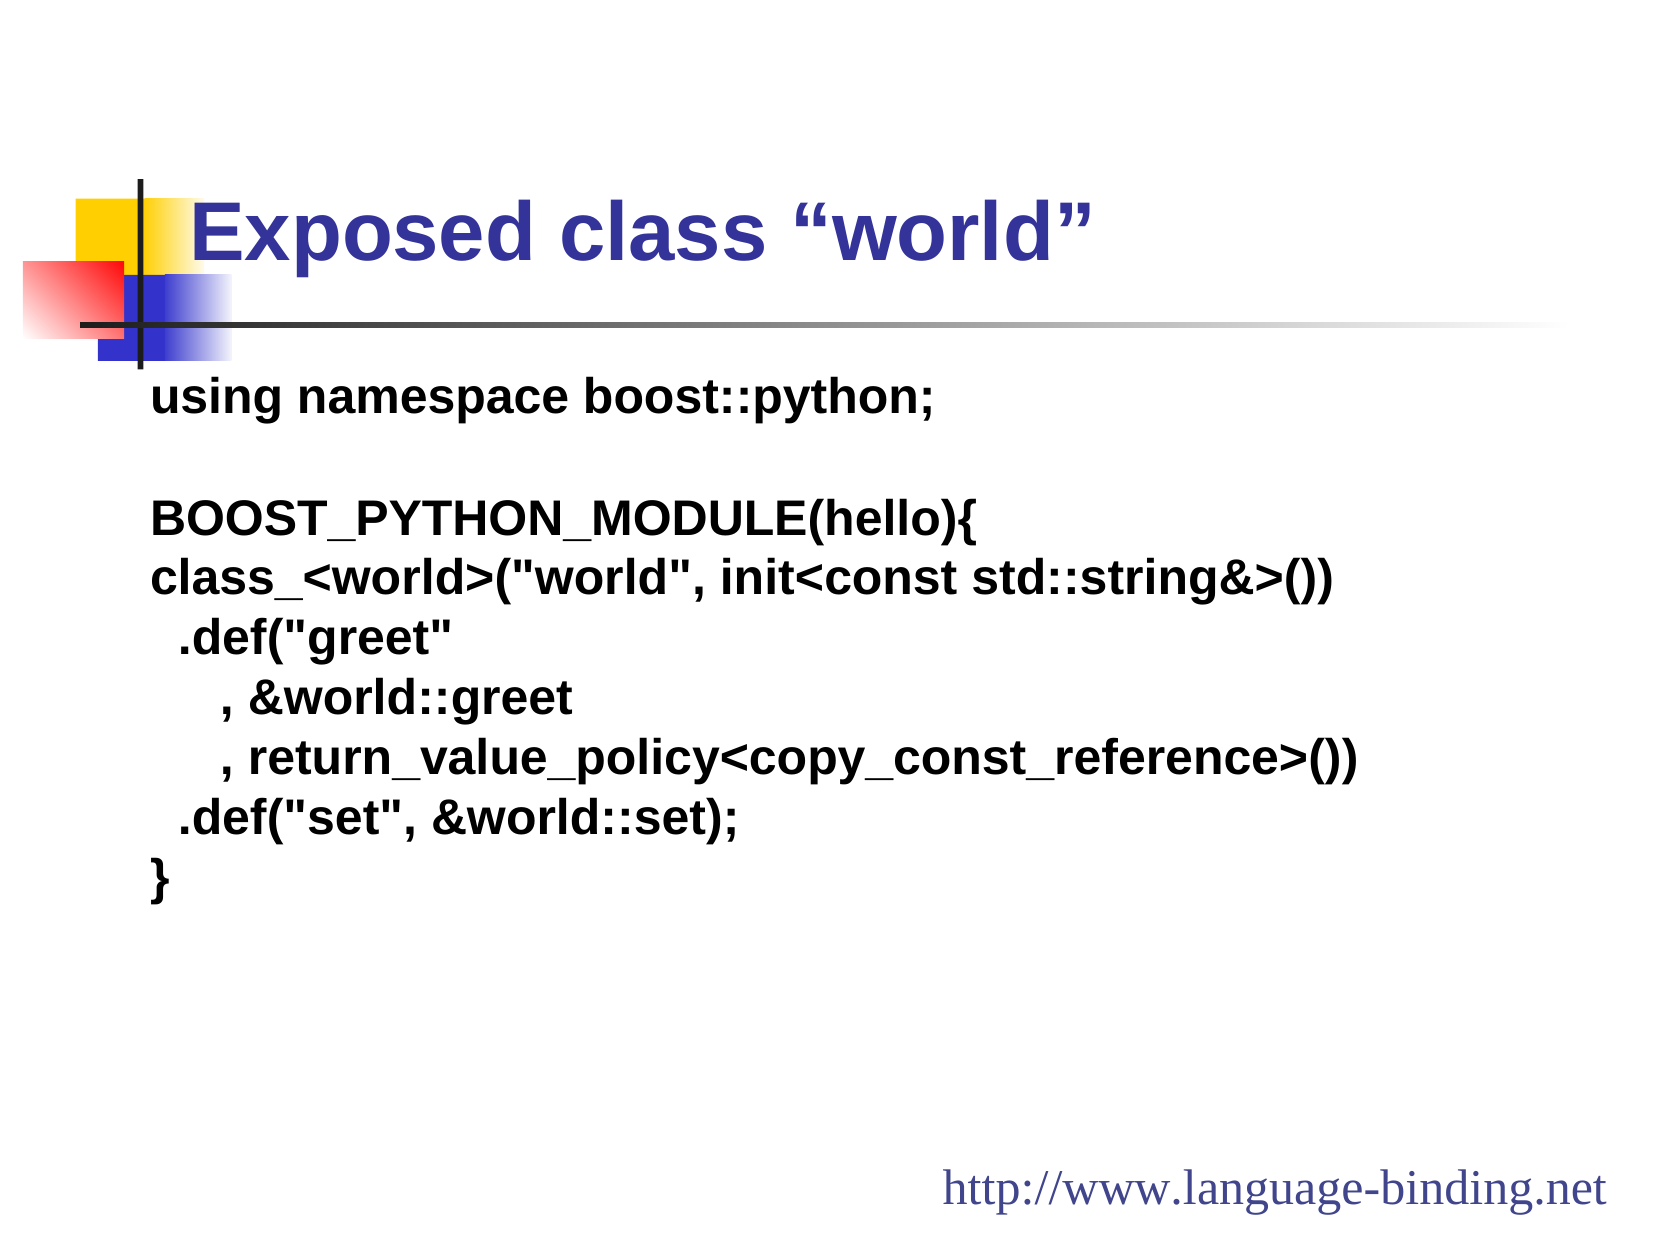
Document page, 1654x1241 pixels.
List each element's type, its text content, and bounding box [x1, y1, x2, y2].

title Exposed class “world” [189, 187, 1161, 281]
text_box using namespace boost::python; BOOST_PYTHON_MODULE(hello){ class_<world>("world", init<const std::string&>()) .def("greet" , &world::greet , return_value_policy<copy_const_reference>()) .def("set", &world::set); } [150, 373, 1608, 904]
text_box http://www.language-binding.net [937, 1162, 1613, 1216]
